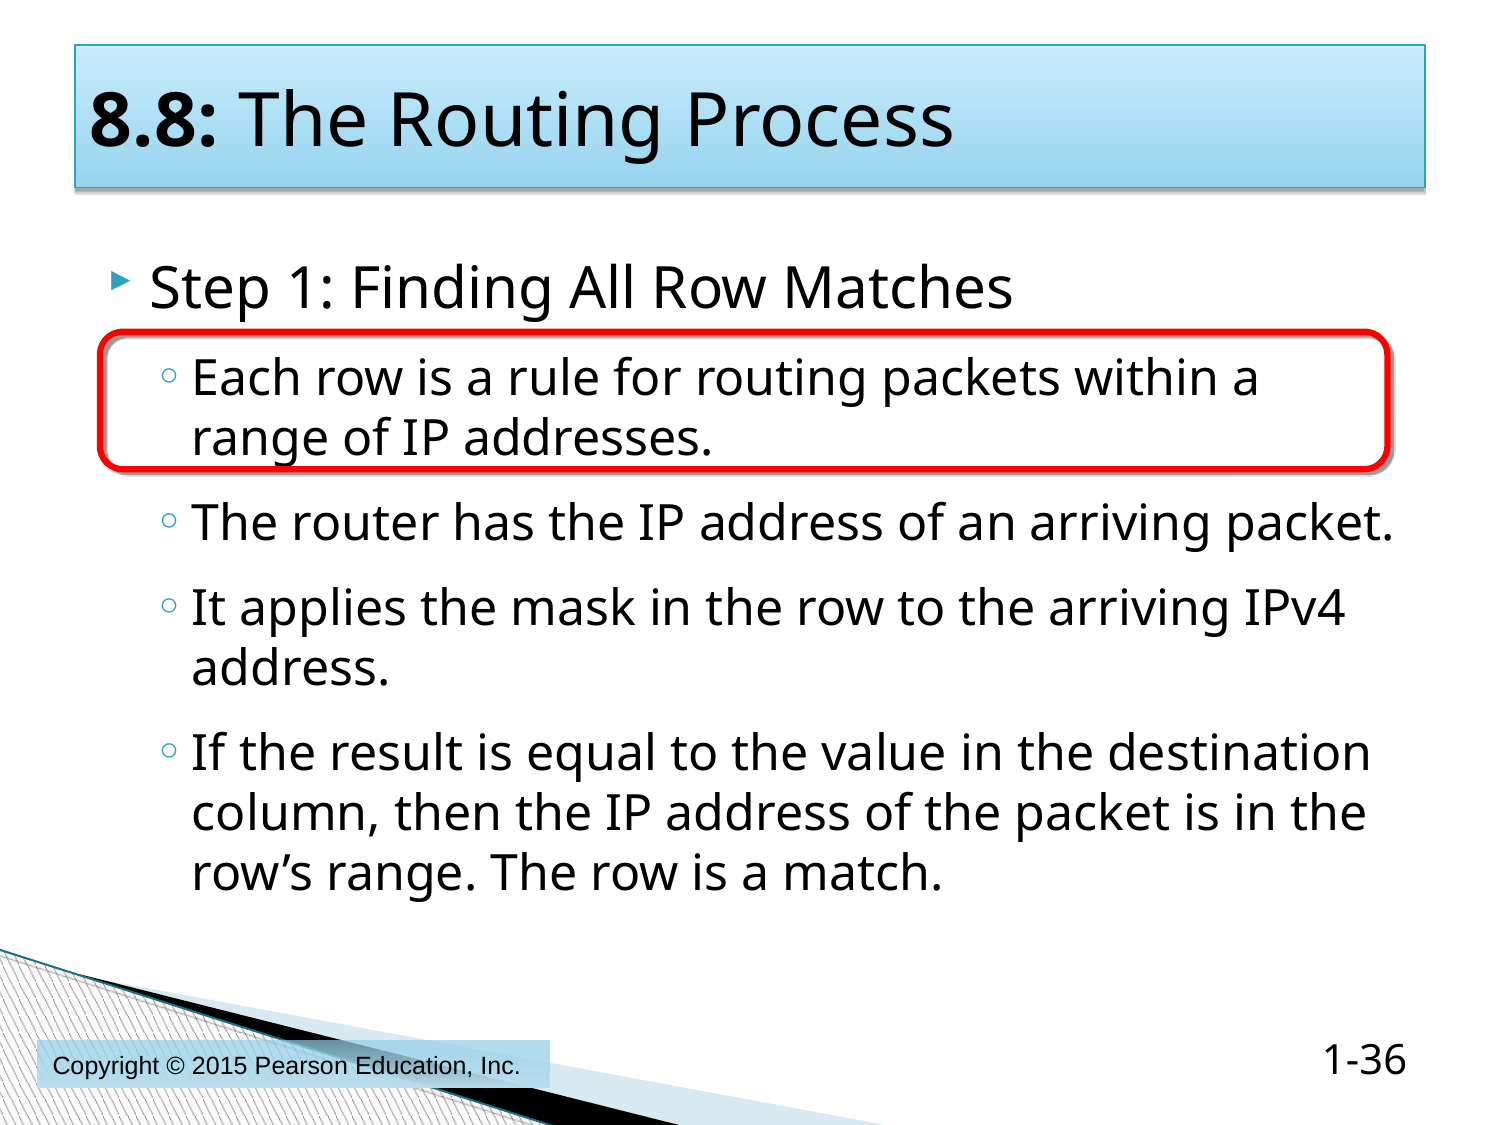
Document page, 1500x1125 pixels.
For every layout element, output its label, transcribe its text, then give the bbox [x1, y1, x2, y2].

list Step 1: Finding All Row Matches Each row is a rule for routing packets within a range of IP addresses. The router has the IP address of an arriving packet. It applies the mask in the row to the arriving IPv4 address. If the result is equal to the value in the destination column, then the IP address of the packet is in the row’s range. The row is a match. [75, 242, 1425, 986]
picture [0, 952, 543, 1125]
text_box Copyright © 2015 Pearson Education, Inc. [37, 1040, 550, 1088]
slide_number 1-<number> [1287, 1037, 1423, 1098]
title 8.8: The Routing Process [75, 45, 1425, 188]
